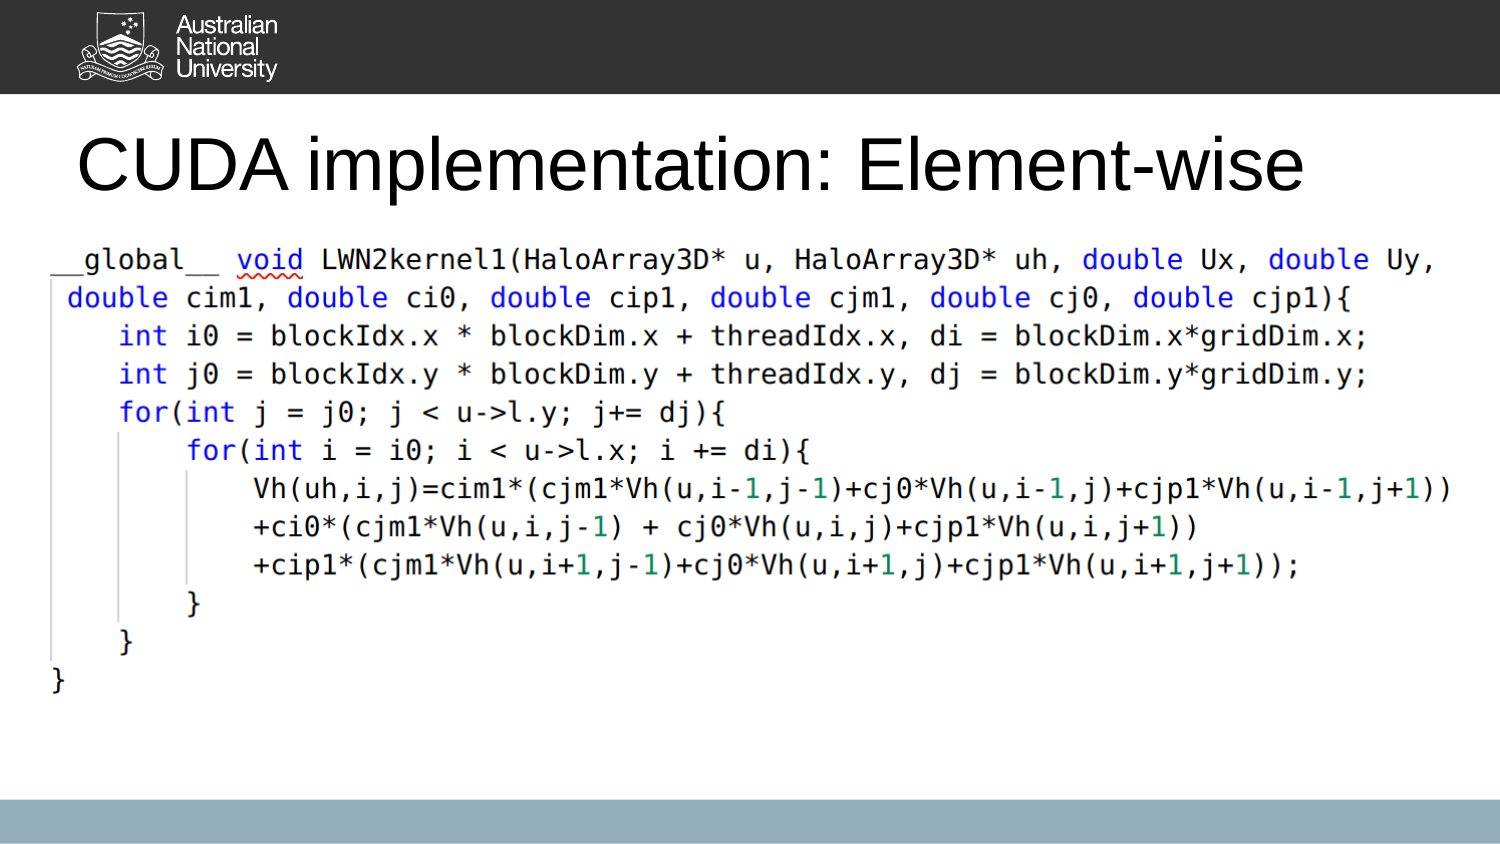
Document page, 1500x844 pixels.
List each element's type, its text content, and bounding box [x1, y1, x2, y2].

title CUDA implementation: Element-wise [76, 94, 1427, 235]
picture [30, 243, 1471, 698]
